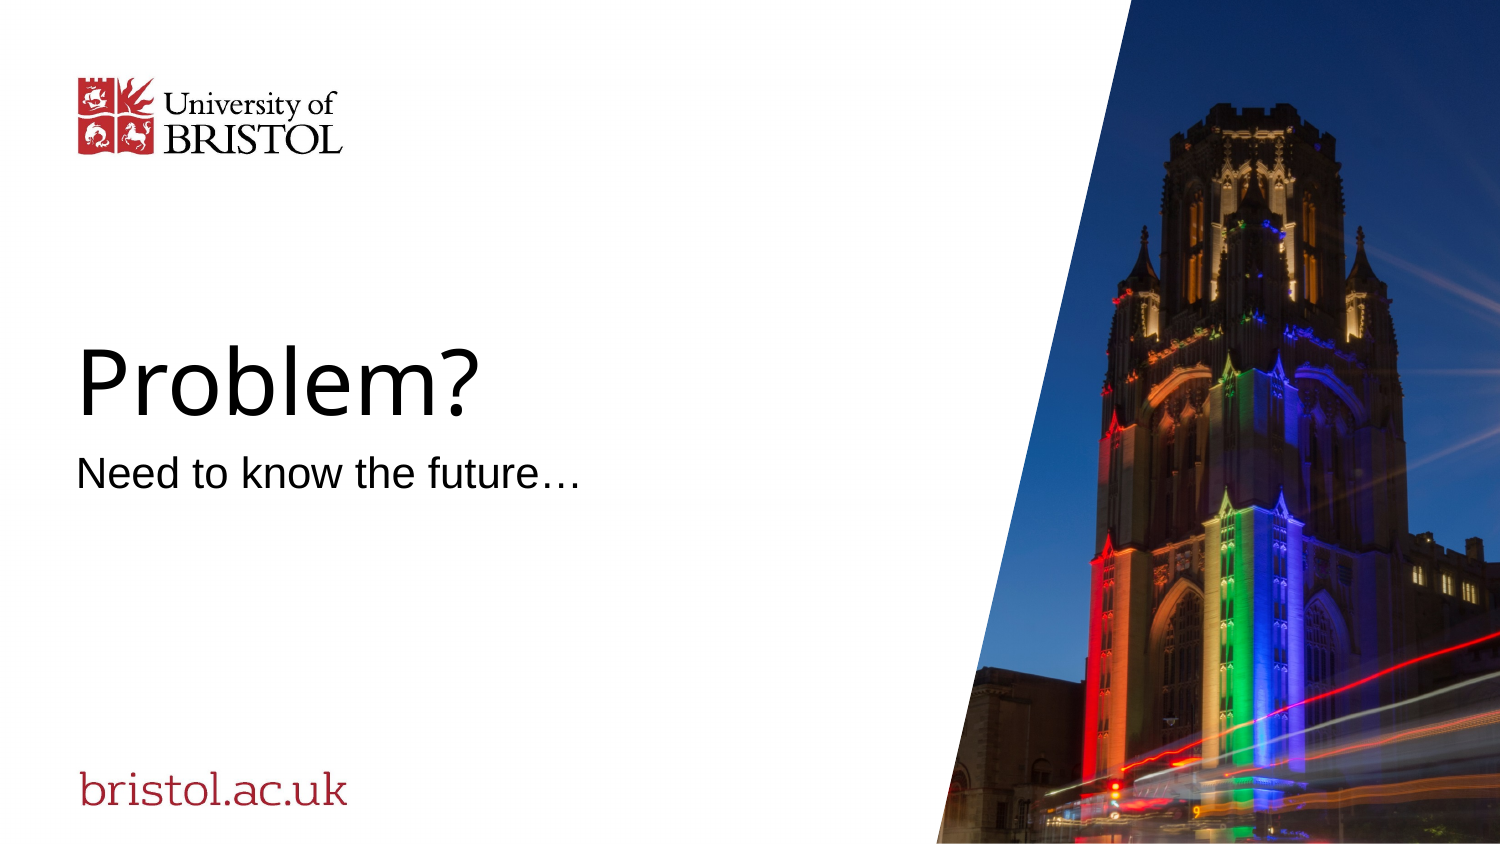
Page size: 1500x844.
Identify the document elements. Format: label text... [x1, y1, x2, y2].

subtitle Need to know the future… [60, 443, 924, 659]
title Problem? [60, 262, 924, 443]
